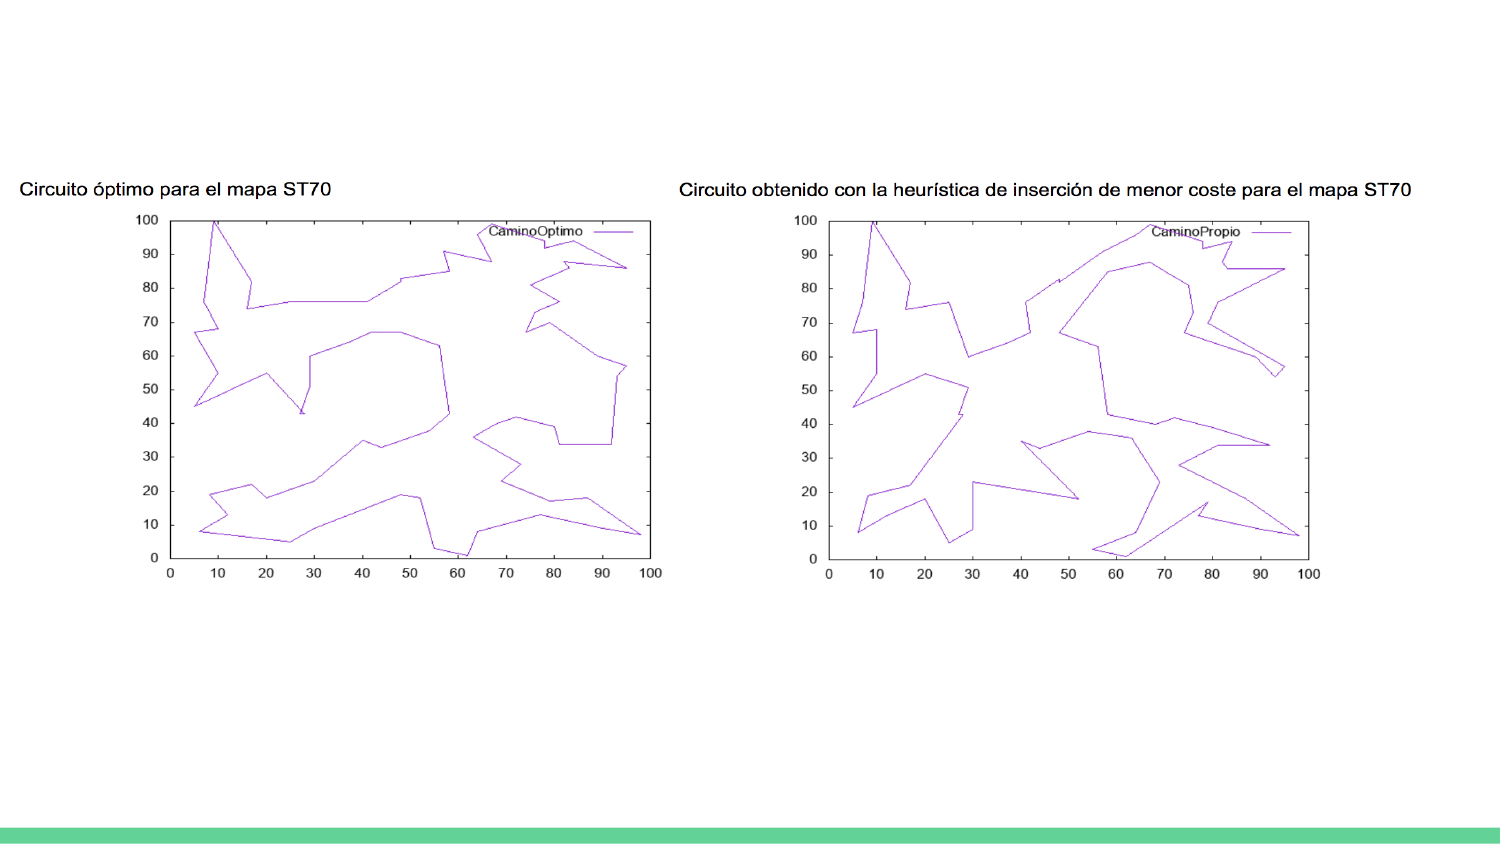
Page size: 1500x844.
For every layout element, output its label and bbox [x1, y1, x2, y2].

picture [0, 135, 1500, 637]
